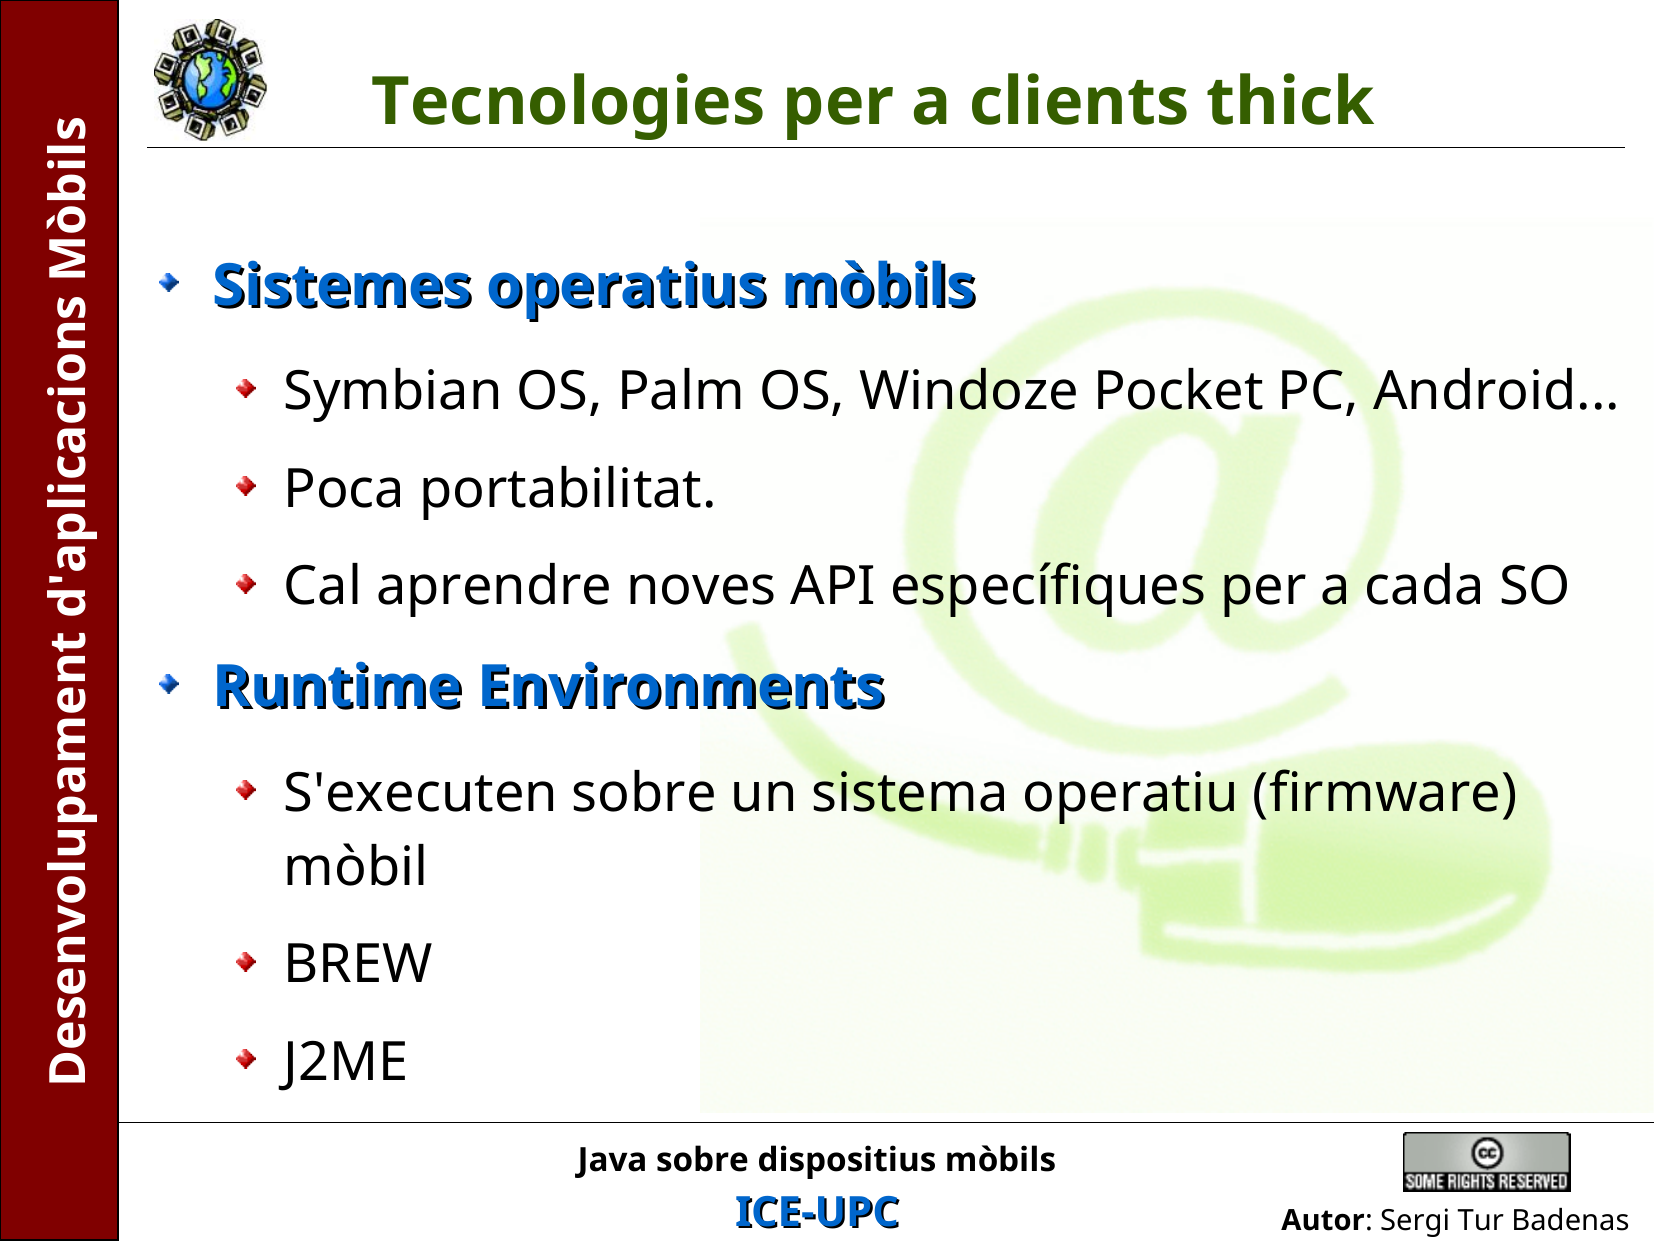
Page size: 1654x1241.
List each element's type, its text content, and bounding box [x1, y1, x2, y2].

title Tecnologies per a clients thick [129, 56, 1619, 141]
picture [1403, 1132, 1571, 1192]
picture [700, 217, 1654, 1113]
picture [154, 19, 268, 56]
list Sistemes operatius mòbils Symbian OS, Palm OS, Windoze Pocket PC, Android... Poca portabilitat. Cal aprendre noves API específiques per a cada SO Runtime Environments S'executen sobre un sistema operatiu (firmware) mòbil BREW J2ME [141, 242, 1630, 1078]
